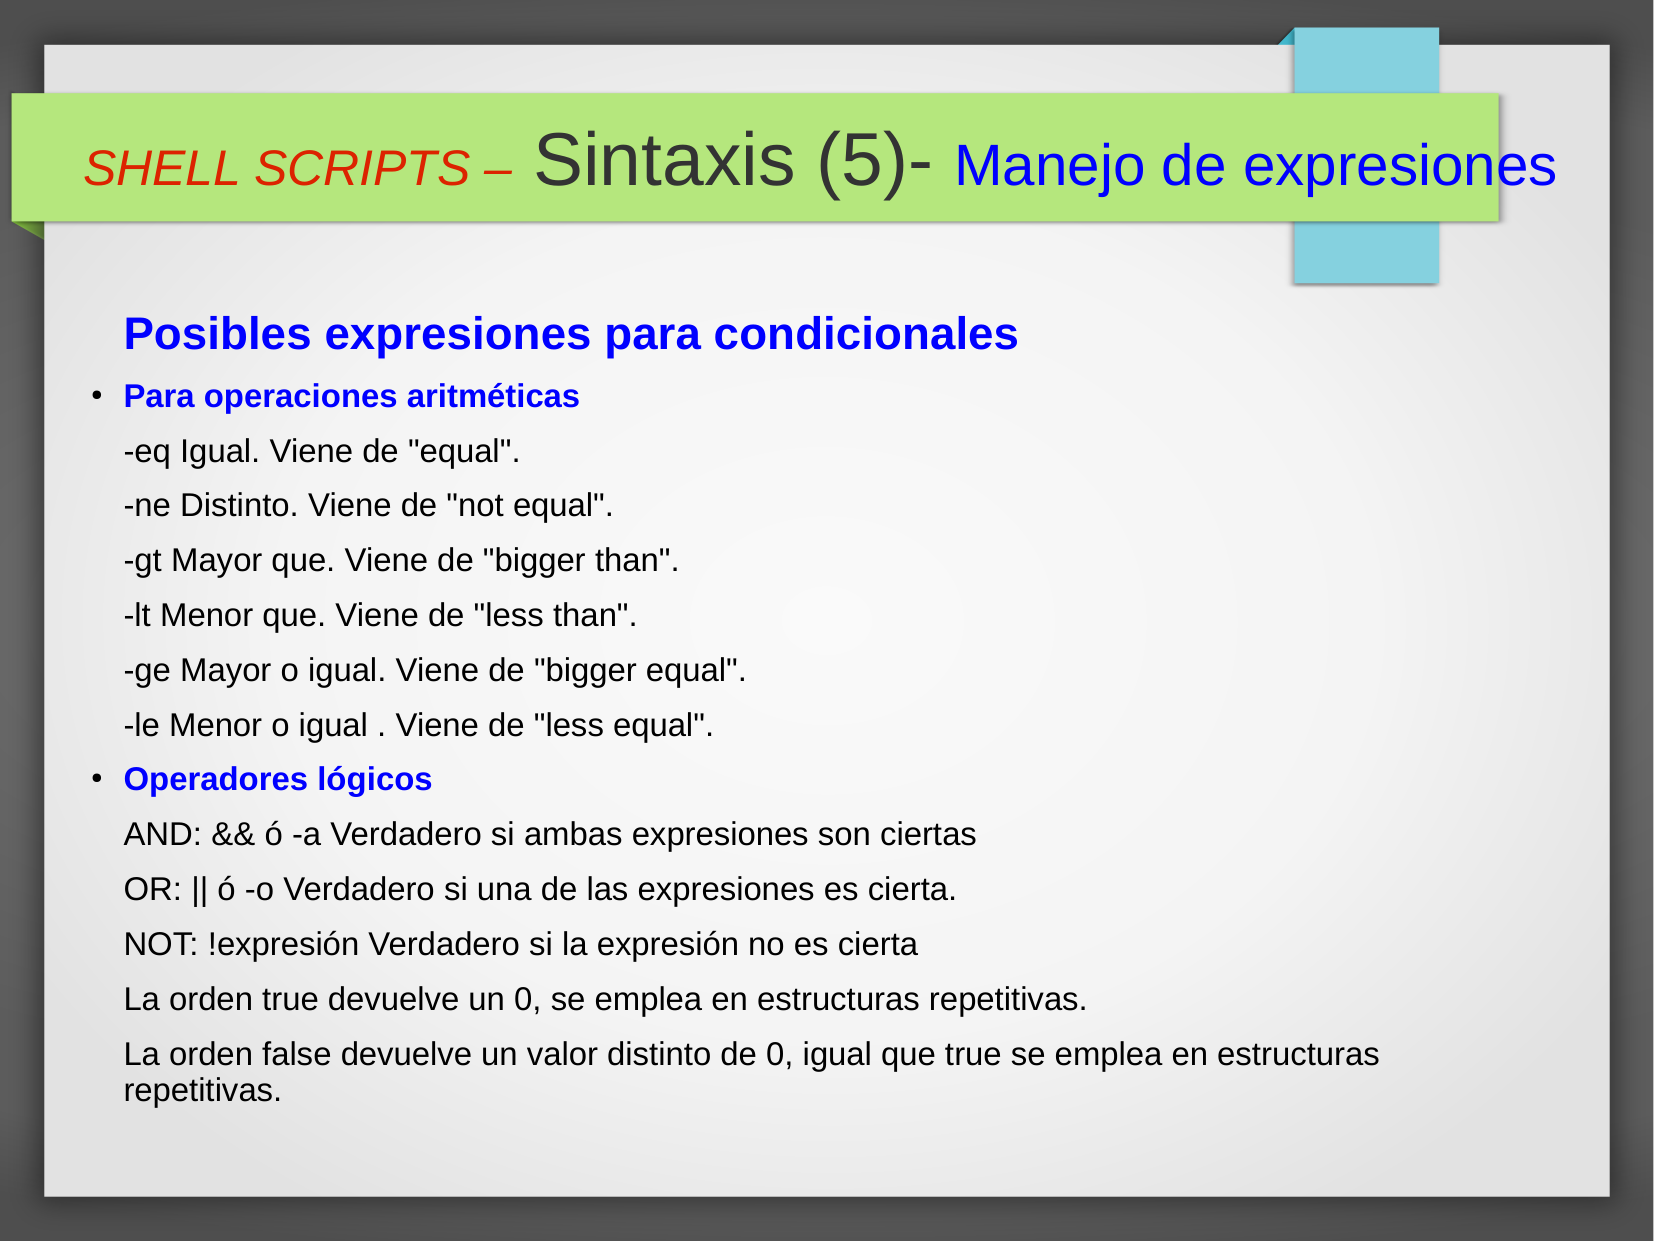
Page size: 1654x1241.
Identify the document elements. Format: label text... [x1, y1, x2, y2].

list Posibles expresiones para condicionales Para operaciones aritméticas -eq Igual. Viene de "equal". -ne Distinto. Viene de "not equal". -gt Mayor que. Viene de "bigger than". -lt Menor que. Viene de "less than". -ge Mayor o igual. Viene de "bigger equal". -le Menor o igual . Viene de "less equal". Operadores lógicos AND: && ó -a Verdadero si ambas expresiones son ciertas OR: || ó -o Verdadero si una de las expresiones es cierta. NOT: !expresión Verdadero si la expresión no es cierta La orden true devuelve un 0, se emplea en estructuras repetitivas. La orden false devuelve un valor distinto de 0, igual que true se emplea en estructuras repetitivas. [80, 308, 1512, 1111]
picture [0, 0, 1654, 1241]
title SHELL SCRIPTS – Sintaxis (5)- Manejo de expresiones [70, 106, 1571, 213]
